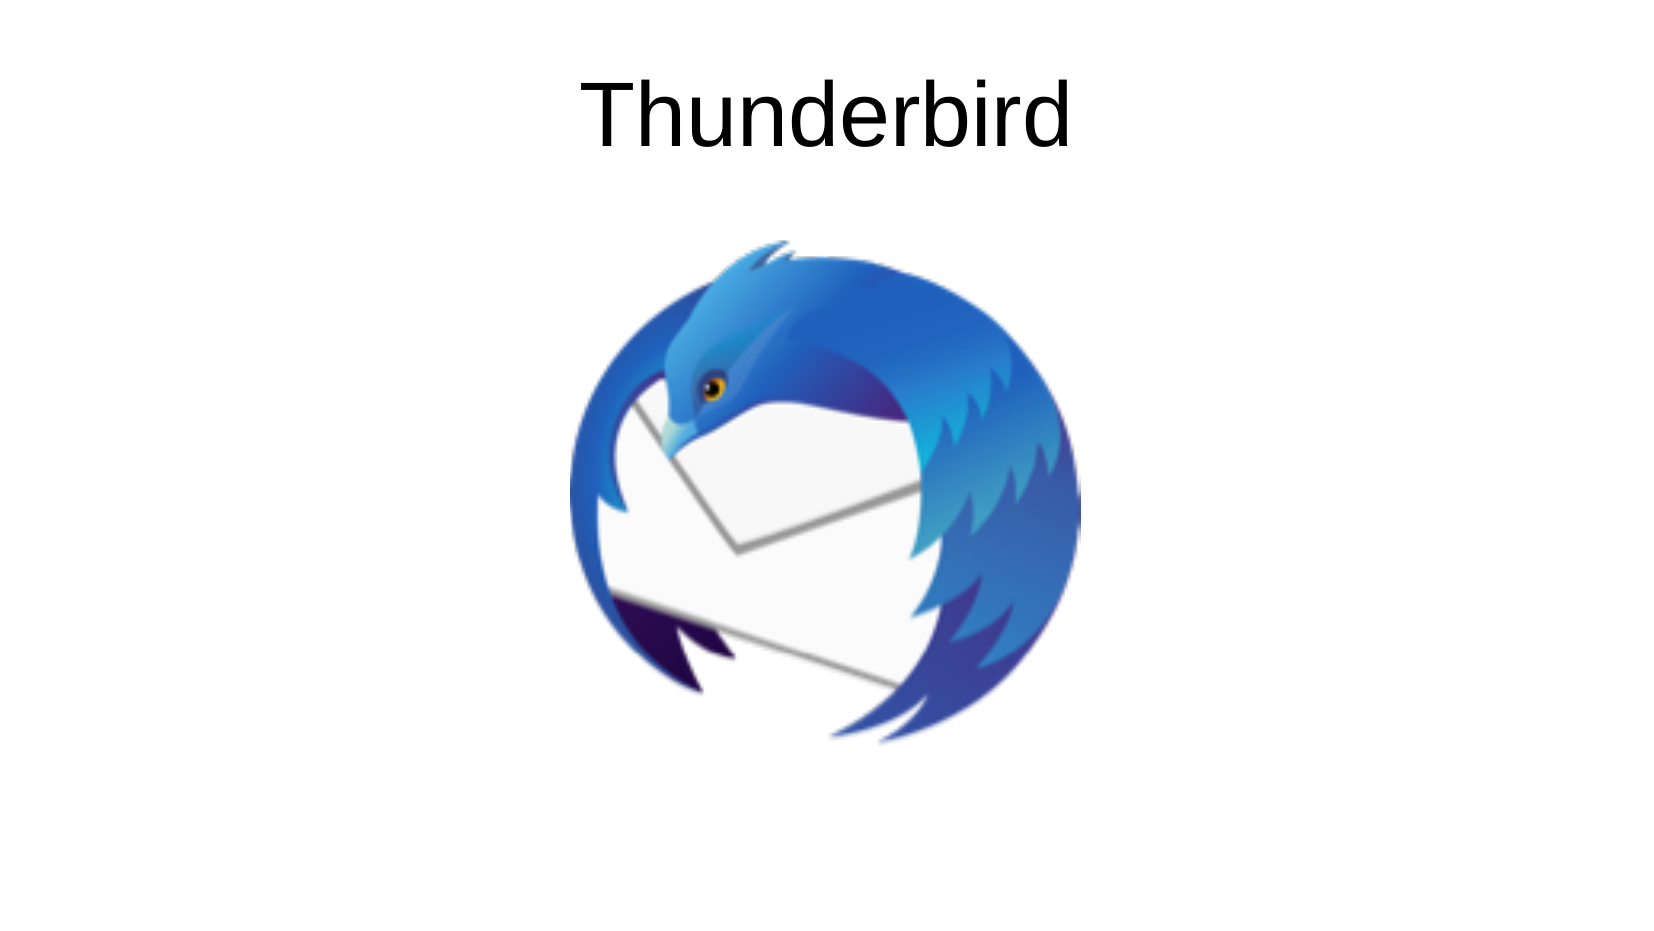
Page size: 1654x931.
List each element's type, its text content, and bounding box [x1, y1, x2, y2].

picture [570, 239, 1081, 751]
title Thunderbird [82, 37, 1571, 193]
